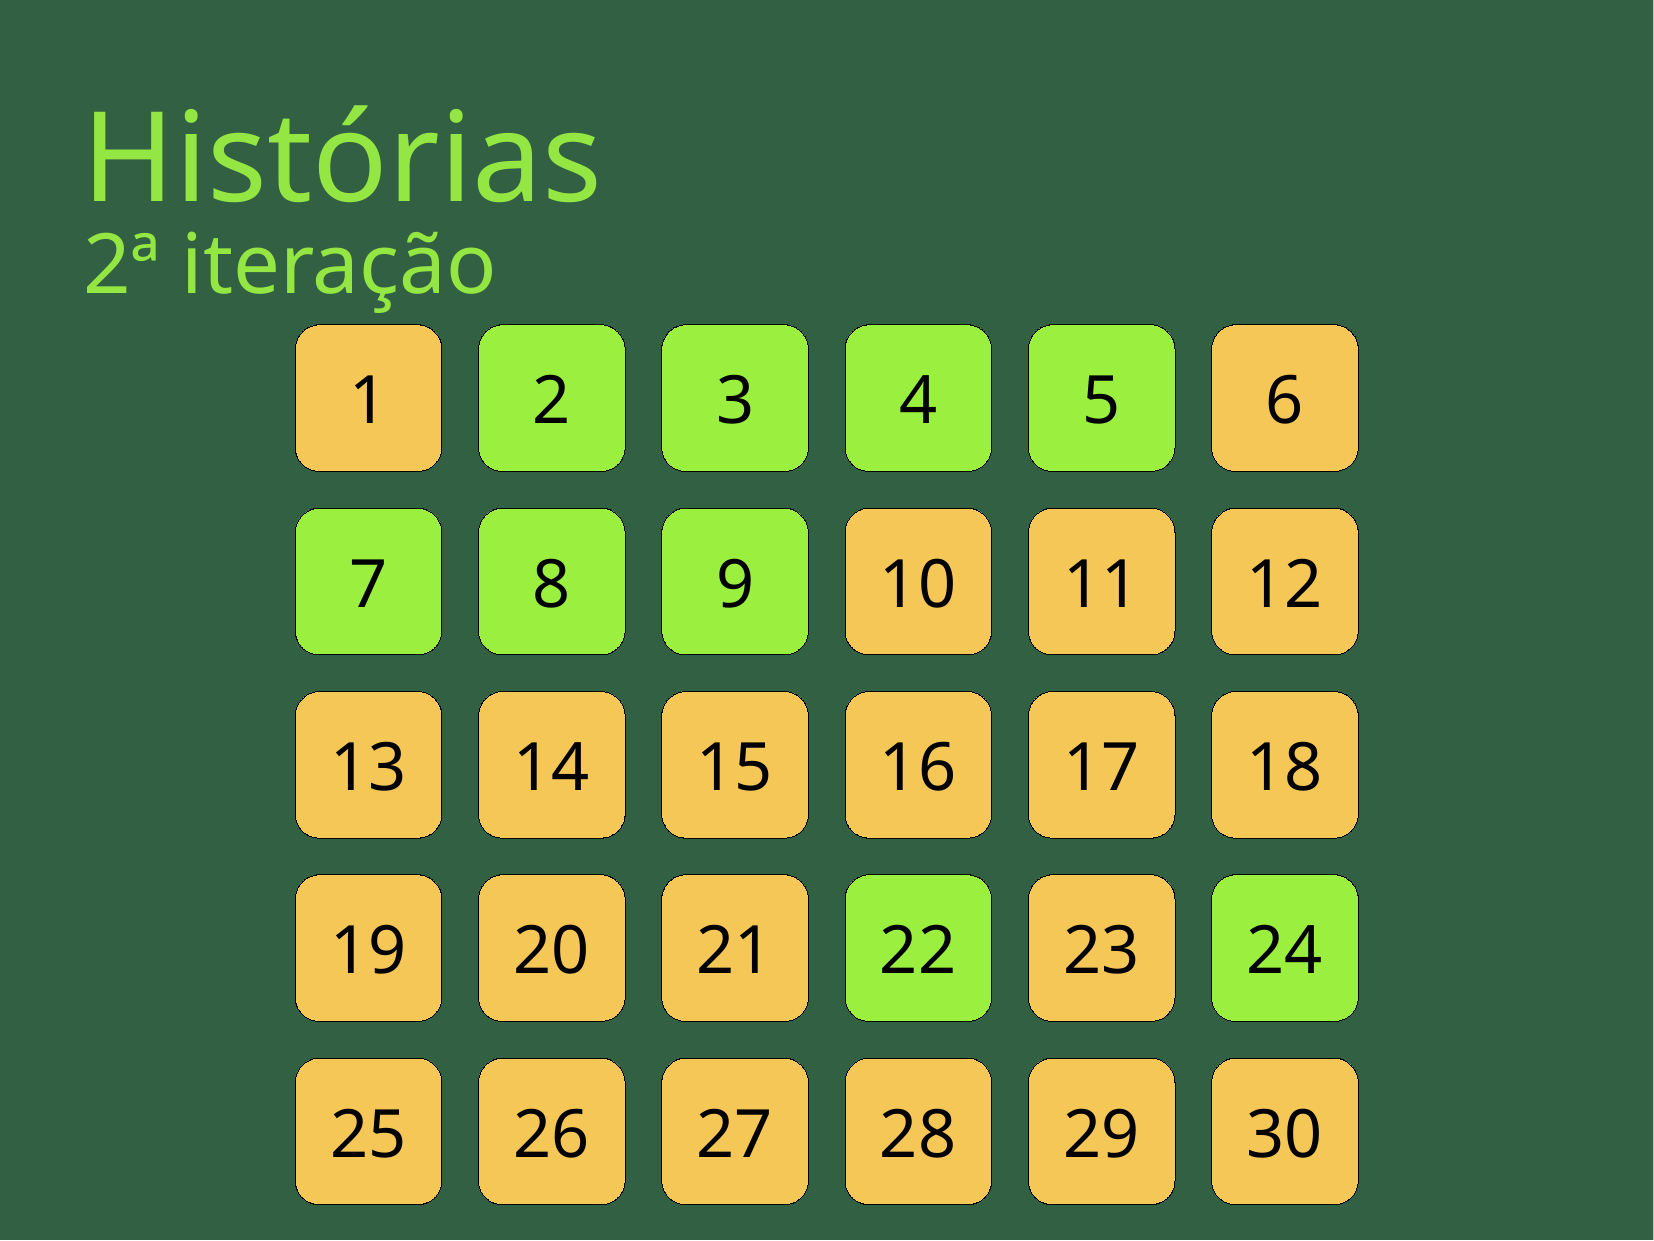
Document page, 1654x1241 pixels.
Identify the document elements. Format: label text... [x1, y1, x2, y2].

text_box 4 [845, 324, 992, 472]
text_box 10 [845, 508, 992, 655]
text_box 26 [478, 1058, 626, 1205]
text_box 19 [295, 874, 442, 1022]
text_box 6 [1211, 324, 1359, 472]
text_box 13 [295, 691, 442, 839]
text_box 9 [661, 508, 809, 655]
text_box 11 [1028, 508, 1176, 655]
text_box 14 [478, 691, 626, 839]
text_box 5 [1028, 324, 1176, 472]
title 2ª iteração [83, 183, 1572, 340]
text_box 29 [1028, 1058, 1176, 1205]
text_box 25 [295, 1058, 442, 1205]
text_box 21 [661, 874, 809, 1022]
text_box 24 [1211, 874, 1359, 1022]
title Histórias [82, 49, 1571, 257]
text_box 17 [1028, 691, 1176, 839]
text_box 15 [661, 691, 809, 839]
text_box 20 [478, 874, 626, 1022]
text_box 12 [1211, 508, 1359, 655]
text_box 30 [1211, 1058, 1359, 1205]
text_box 23 [1028, 874, 1176, 1022]
text_box 7 [295, 508, 442, 655]
text_box 18 [1211, 691, 1359, 839]
text_box 1 [295, 324, 442, 472]
text_box 28 [845, 1058, 992, 1205]
text_box 27 [661, 1058, 809, 1205]
text_box 2 [478, 324, 626, 472]
text_box 3 [661, 324, 809, 472]
text_box 8 [478, 508, 626, 655]
text_box 16 [845, 691, 992, 839]
text_box 22 [845, 874, 992, 1022]
